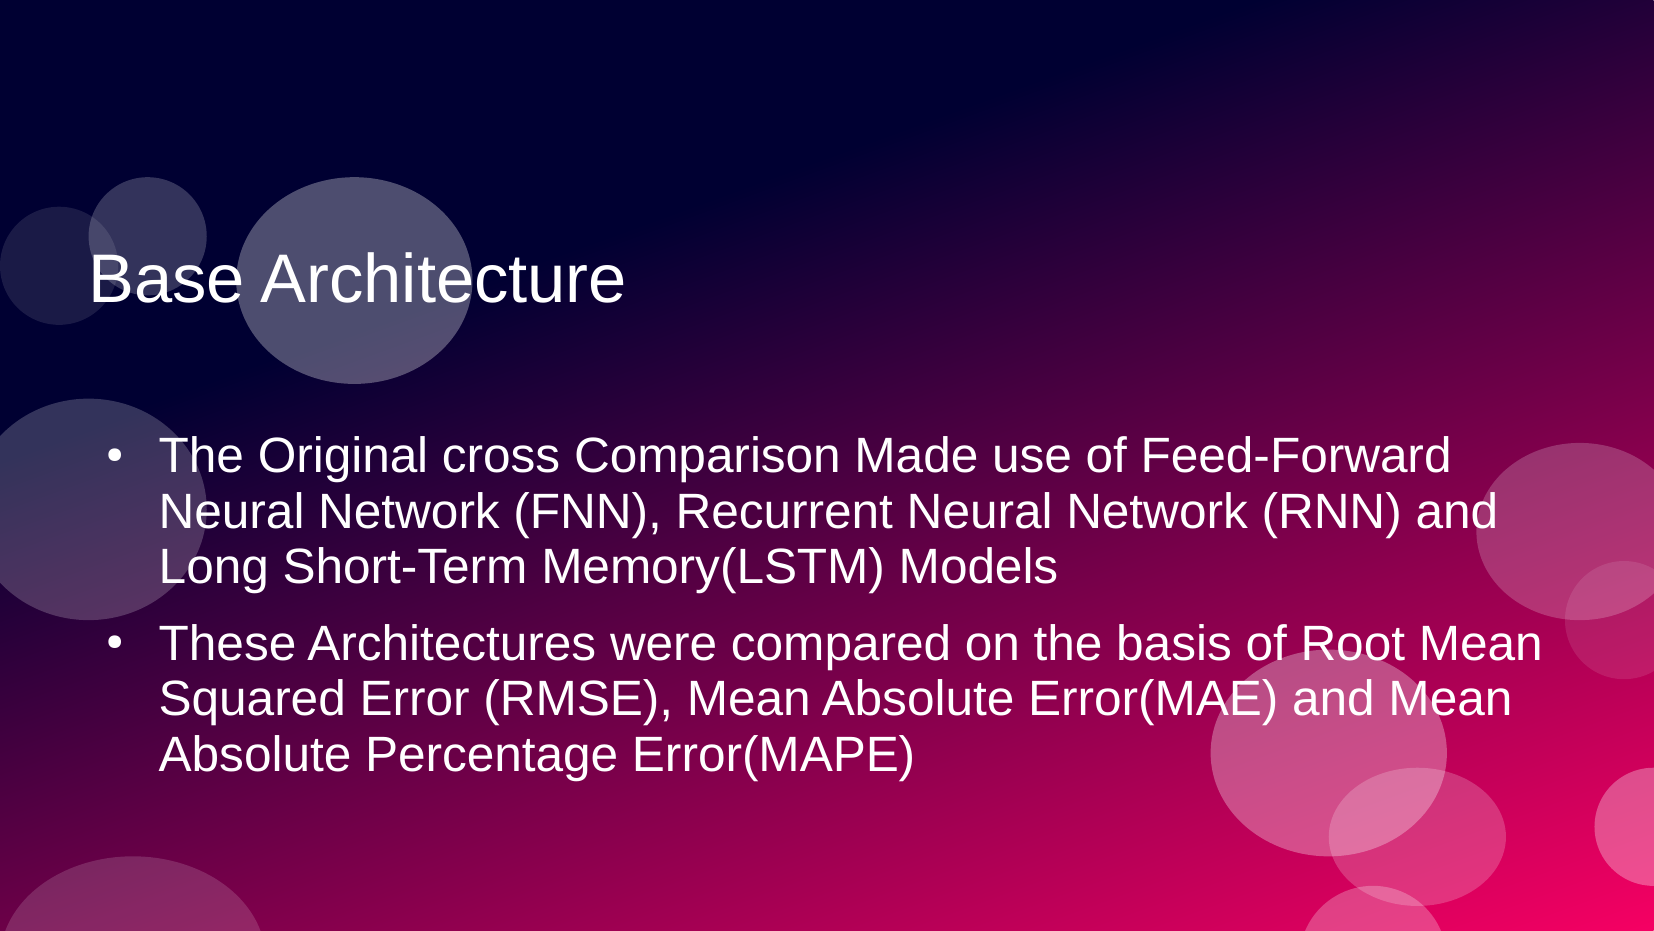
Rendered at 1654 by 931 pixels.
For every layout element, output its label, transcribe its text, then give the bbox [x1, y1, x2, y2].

list The Original cross Comparison Made use of Feed-Forward Neural Network (FNN), Recurrent Neural Network (RNN) and Long Short-Term Memory(LSTM) Models These Architectures were compared on the basis of Root Mean Squared Error (RMSE), Mean Absolute Error(MAE) and Mean Absolute Percentage Error(MAPE) [88, 428, 1565, 783]
title Base Architecture [88, 236, 1565, 399]
